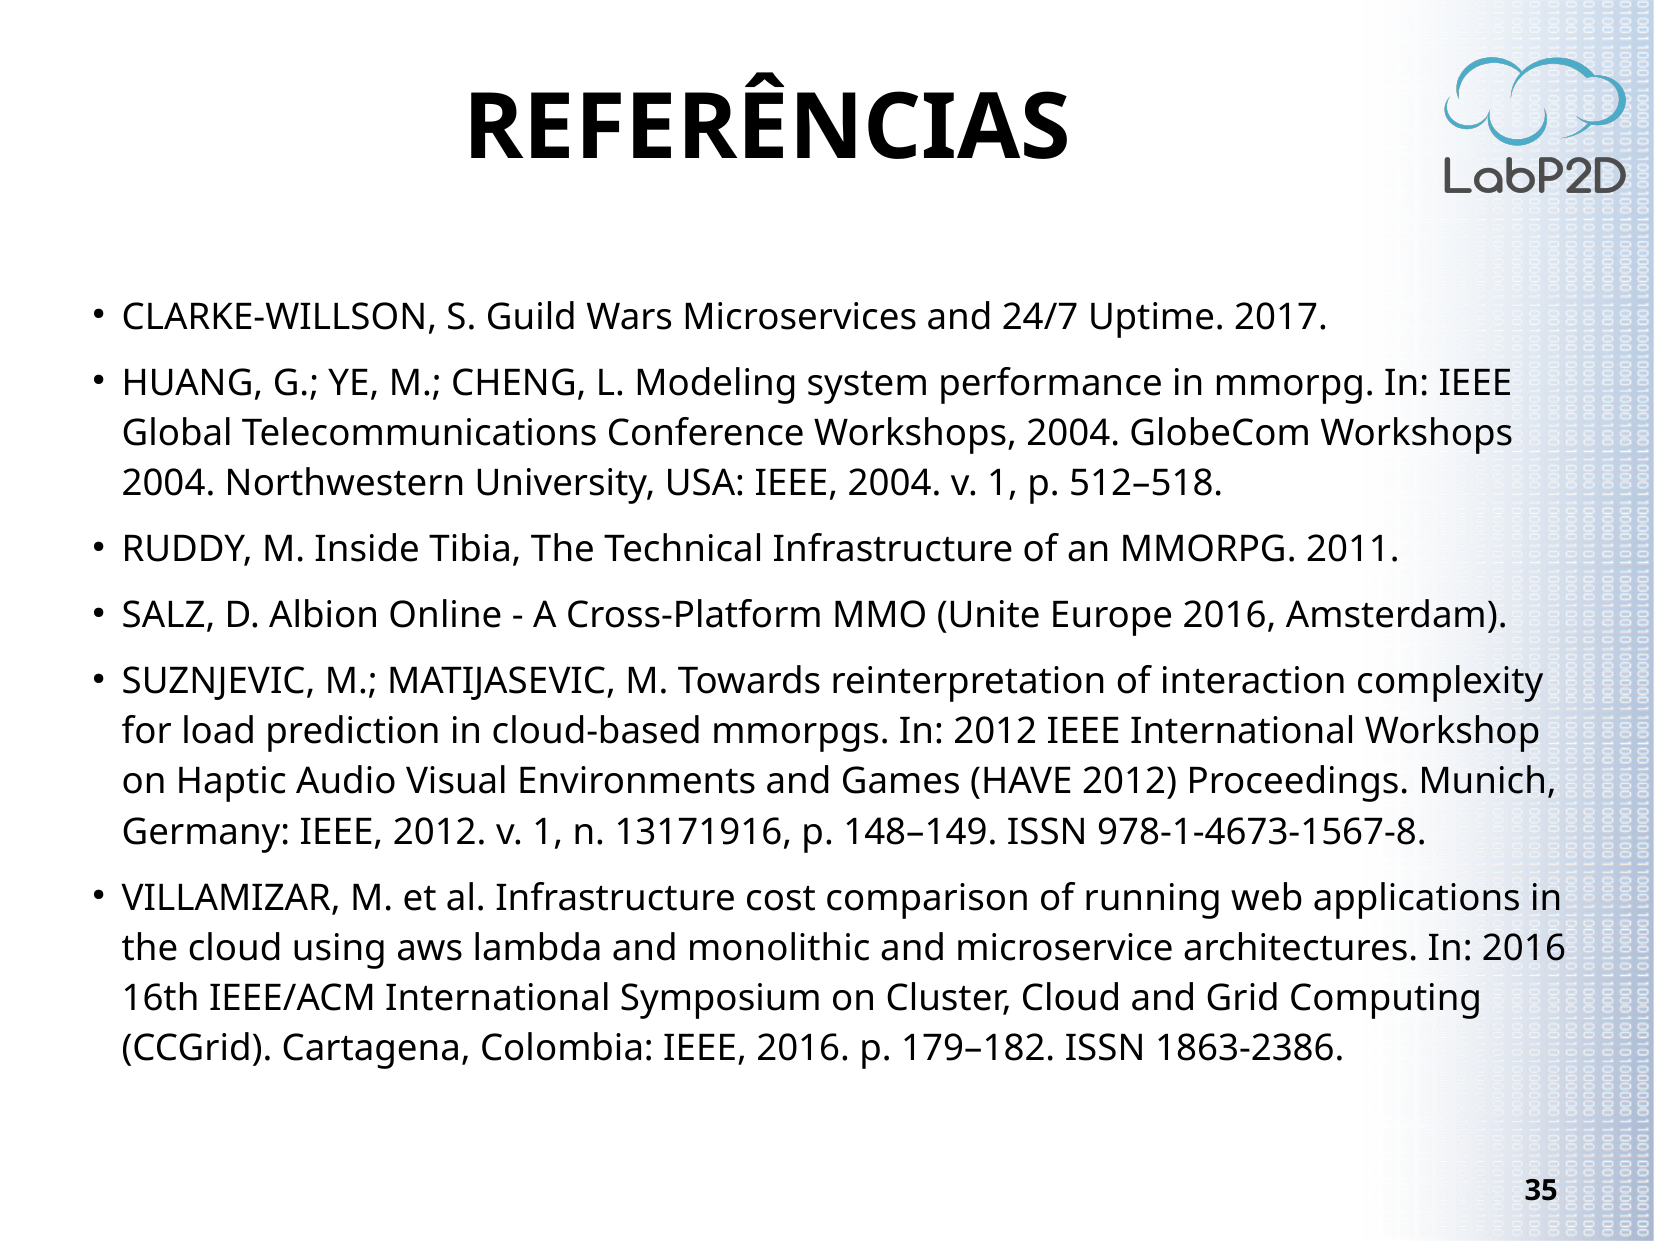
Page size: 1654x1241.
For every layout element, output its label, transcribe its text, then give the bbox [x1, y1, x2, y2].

list CLARKE-WILLSON, S. Guild Wars Microservices and 24/7 Uptime. 2017. HUANG, G.; YE, M.; CHENG, L. Modeling system performance in mmorpg. In: IEEE Global Telecommunications Conference Workshops, 2004. GlobeCom Workshops 2004. Northwestern University, USA: IEEE, 2004. v. 1, p. 512–518. RUDDY, M. Inside Tibia, The Technical Infrastructure of an MMORPG. 2011. SALZ, D. Albion Online - A Cross-Platform MMO (Unite Europe 2016, Amsterdam). SUZNJEVIC, M.; MATIJASEVIC, M. Towards reinterpretation of interaction complexity for load prediction in cloud-based mmorpgs. In: 2012 IEEE International Workshop on Haptic Audio Visual Environments and Games (HAVE 2012) Proceedings. Munich, Germany: IEEE, 2012. v. 1, n. 13171916, p. 148–149. ISSN 978-1-4673-1567-8. VILLAMIZAR, M. et al. Infrastructure cost comparison of running web applications in the cloud using aws lambda and monolithic and microservice architectures. In: 2016 16th IEEE/ACM International Symposium on Cluster, Cloud and Grid Computing (CCGrid). Cartagena, Colombia: IEEE, 2016. p. 179–182. ISSN 1863-2386. [82, 290, 1571, 1111]
picture [1360, 1, 1654, 1240]
title REFERÊNCIAS [82, 19, 1453, 227]
